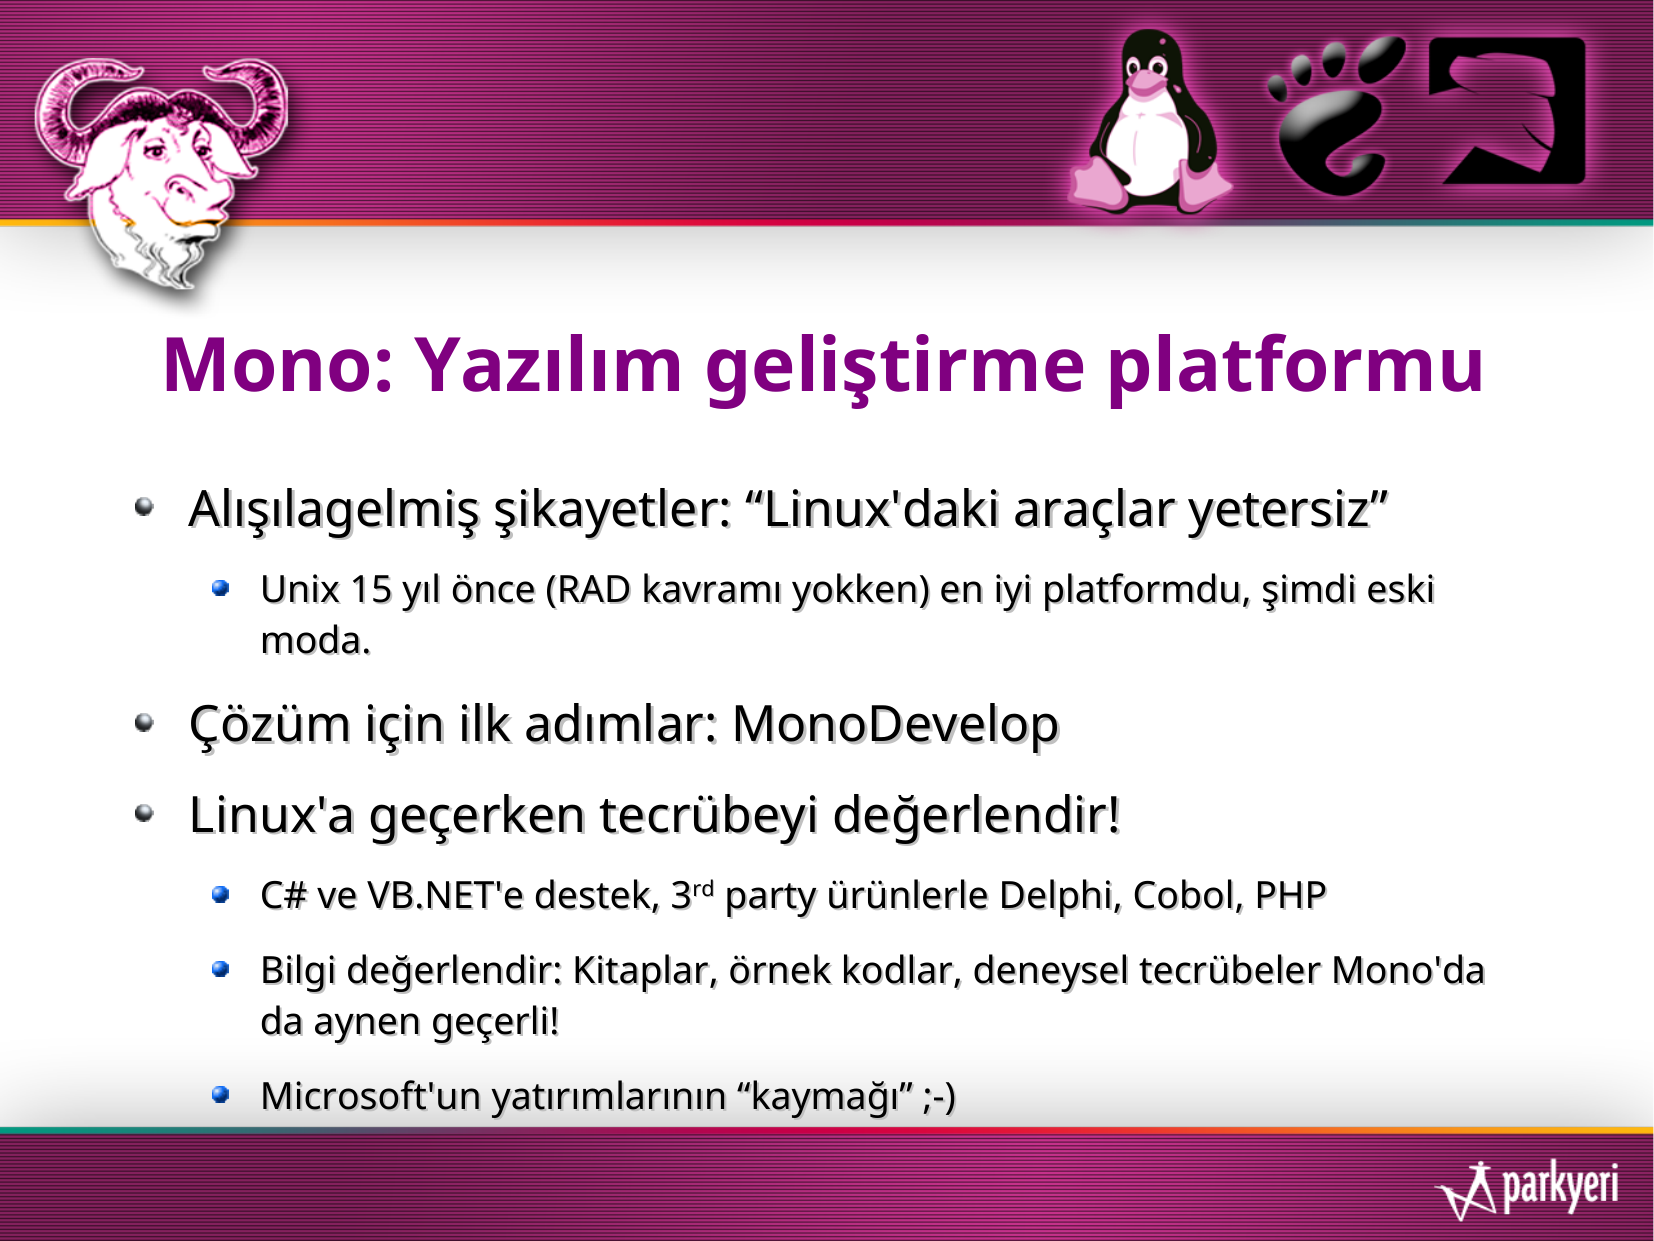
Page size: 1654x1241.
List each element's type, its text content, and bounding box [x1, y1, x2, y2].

picture [0, 0, 1654, 1241]
list Alışılagelmiş şikayetler: “Linux'daki araçlar yetersiz” Unix 15 yıl önce (RAD kavramı yokken) en iyi platformdu, şimdi eski moda. Çözüm için ilk adımlar: MonoDevelop Linux'a geçerken tecrübeyi değerlendir! C# ve VB.NET'e destek, 3rd party ürünlerle Delphi, Cobol, PHP Bilgi değerlendir: Kitaplar, örnek kodlar, deneysel tecrübeler Mono'da da aynen geçerli! Microsoft'un yatırımlarının “kaymağı” ;-) [118, 472, 1531, 1103]
title Mono: Yazılım geliştirme platformu [118, 295, 1531, 429]
